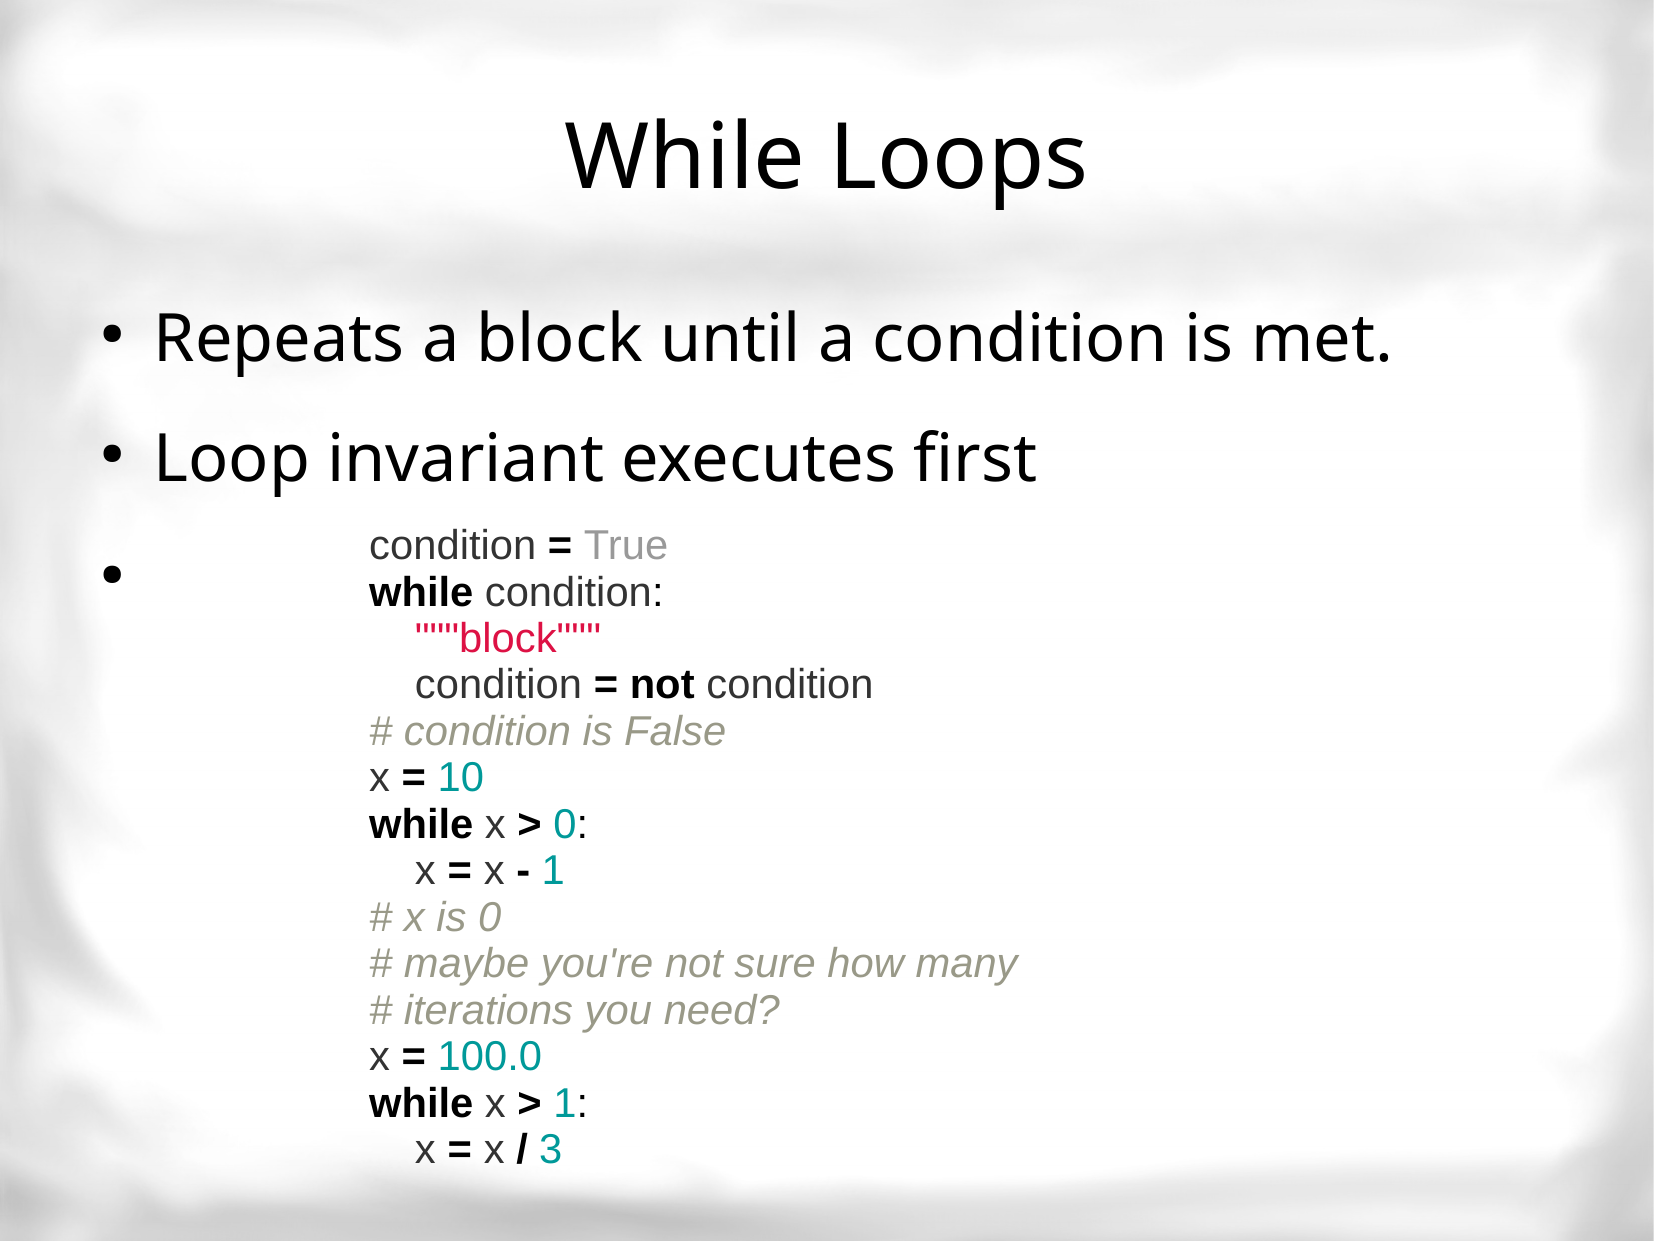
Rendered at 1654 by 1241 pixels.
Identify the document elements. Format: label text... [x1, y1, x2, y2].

picture [0, 0, 1654, 1241]
title While Loops [82, 49, 1571, 257]
list Repeats a block until a condition is met. Loop invariant executes first [82, 290, 1538, 1010]
text_box condition = True while condition: """block""" condition = not condition # condition is False x = 10 while x > 0: x = x - 1 # x is 0 # maybe you're not sure how many # iterations you need? x = 100.0 while x > 1: x = x / 3 [354, 472, 1418, 1217]
